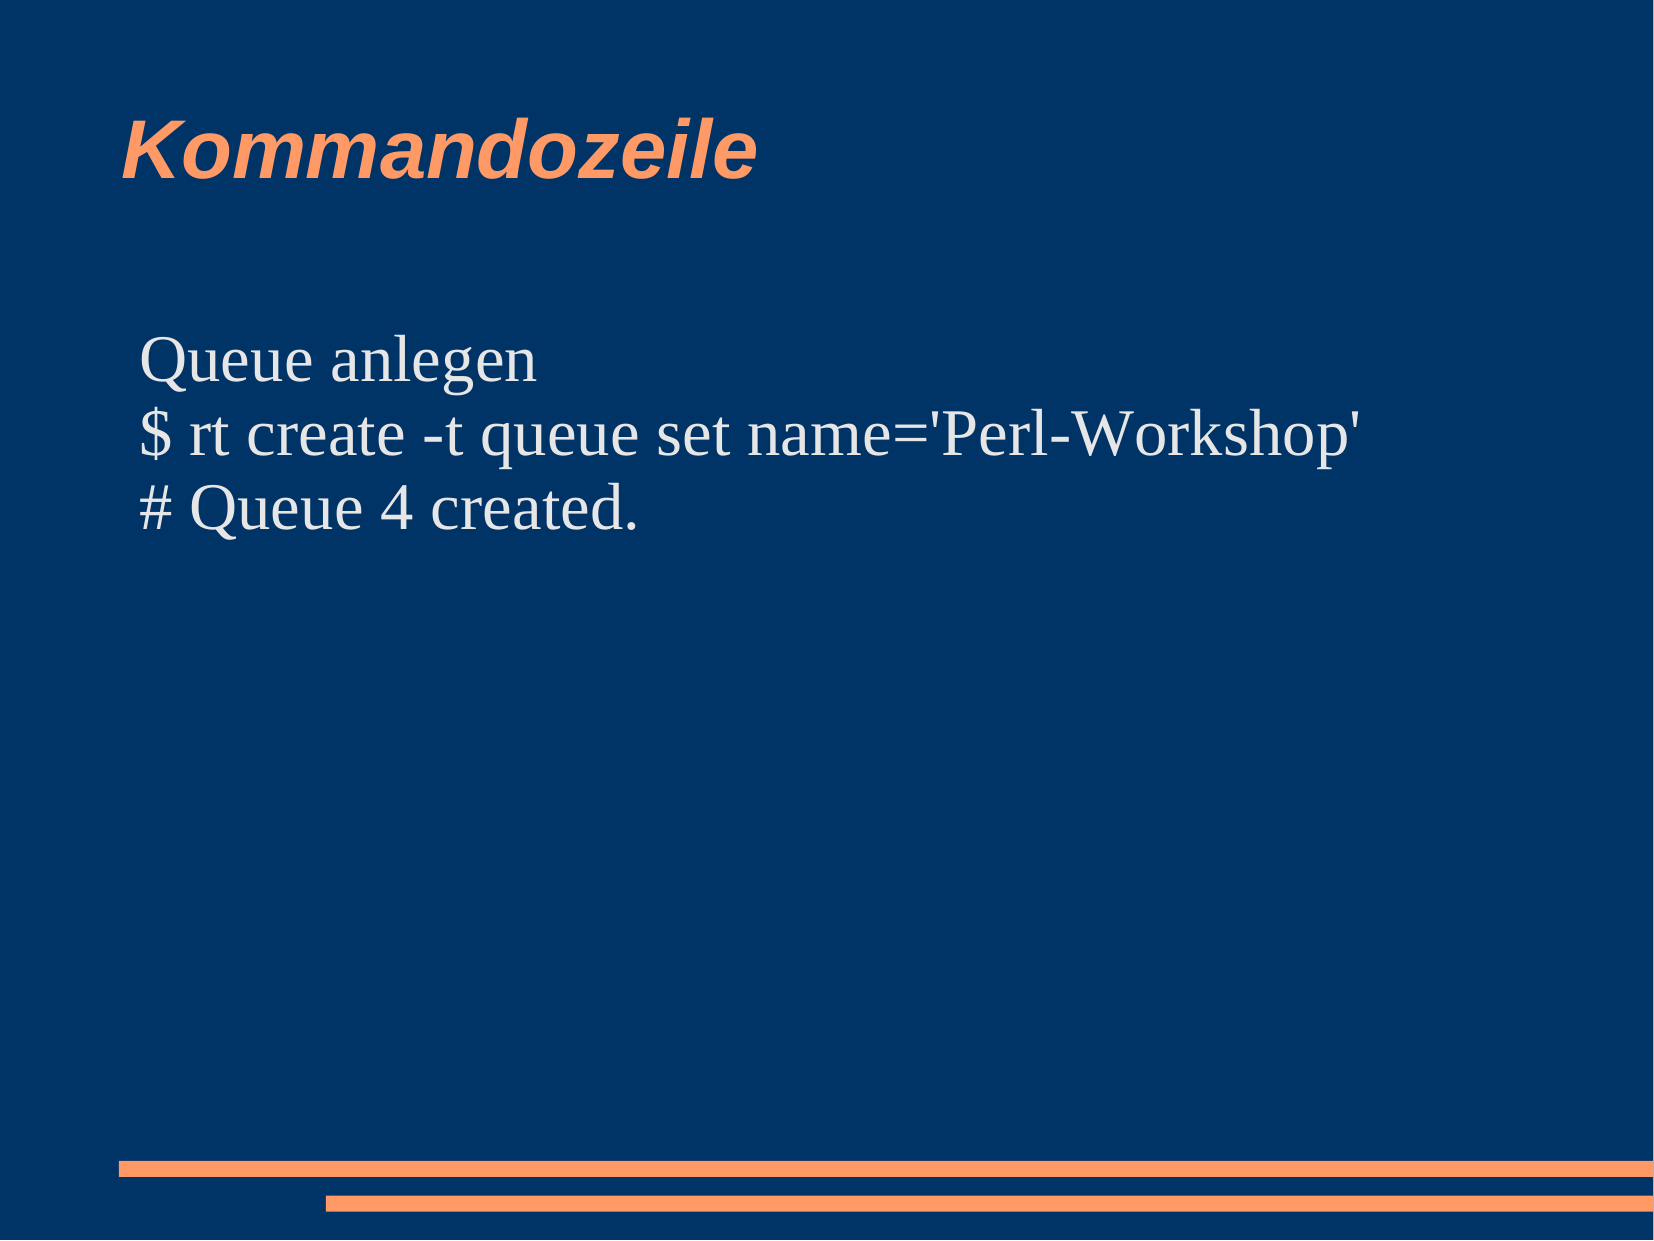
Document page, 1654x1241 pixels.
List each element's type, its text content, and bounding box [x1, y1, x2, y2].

list Queue anlegen $ rt create -t queue set name='Perl-Workshop' # Queue 4 created. [121, 322, 1561, 1118]
title Kommandozeile [121, 46, 1534, 254]
